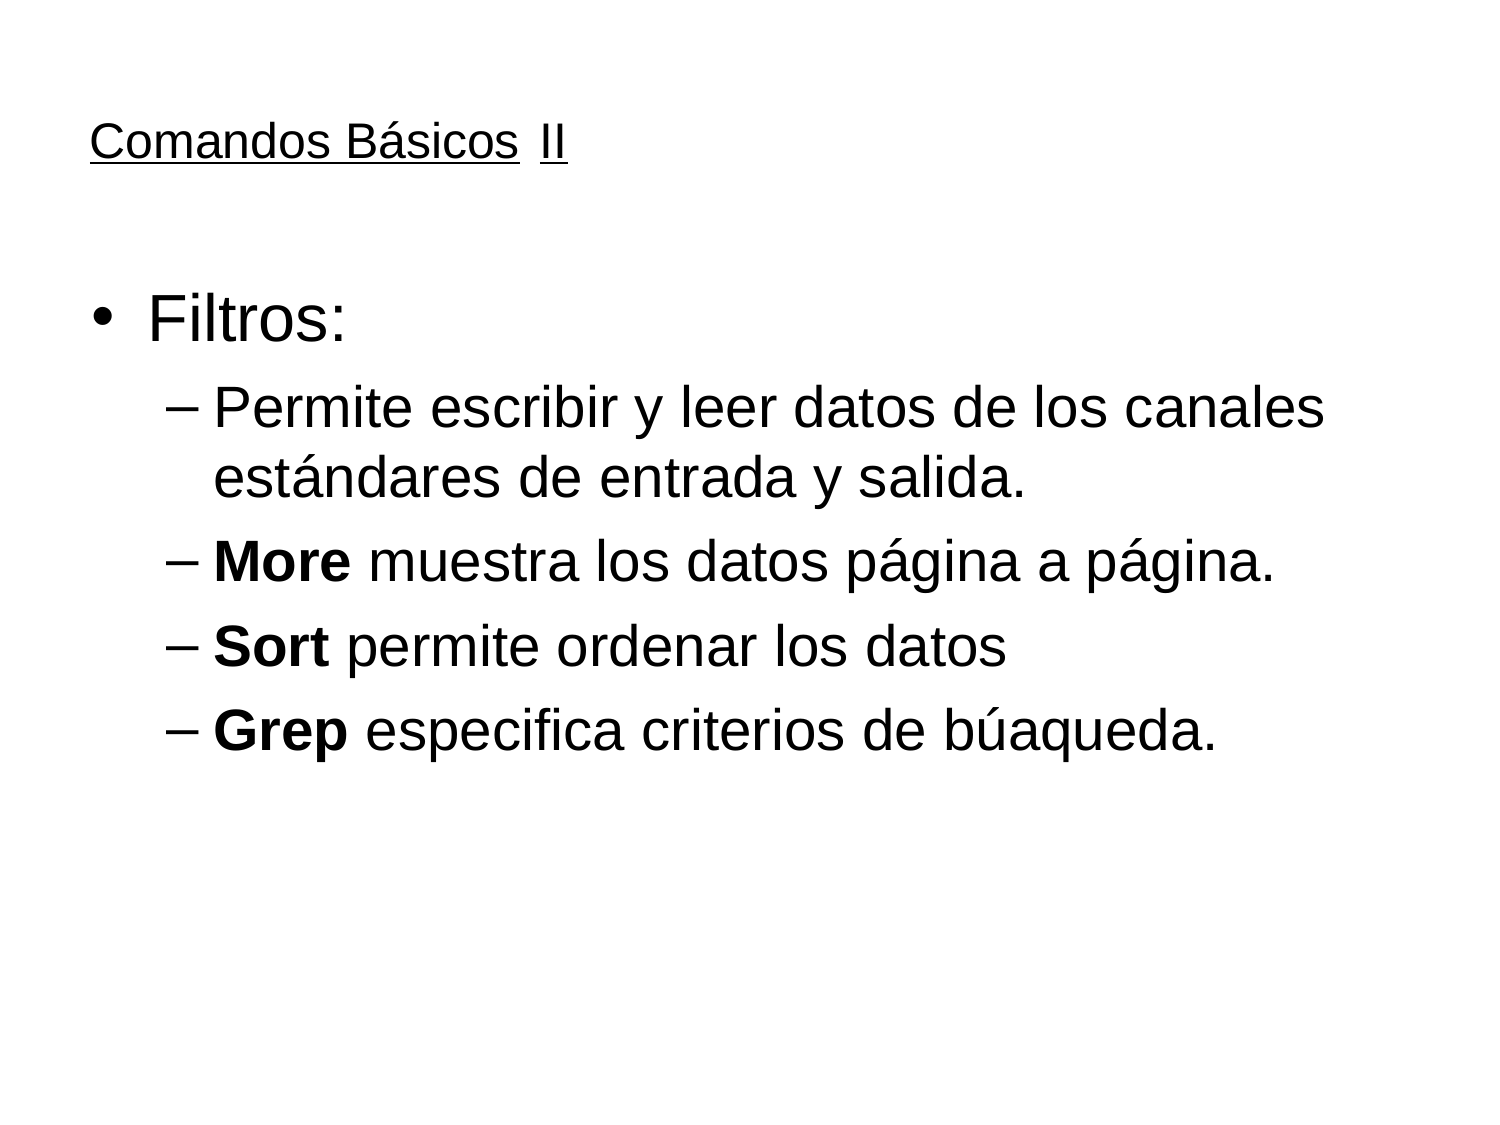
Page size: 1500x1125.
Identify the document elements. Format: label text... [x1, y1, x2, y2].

title Comandos Básicos II [75, 45, 1426, 233]
list Filtros: Permite escribir y leer datos de los canales estándares de entrada y salida. More muestra los datos página a página. Sort permite ordenar los datos Grep especifica criterios de búaqueda. [76, 267, 1427, 1010]
